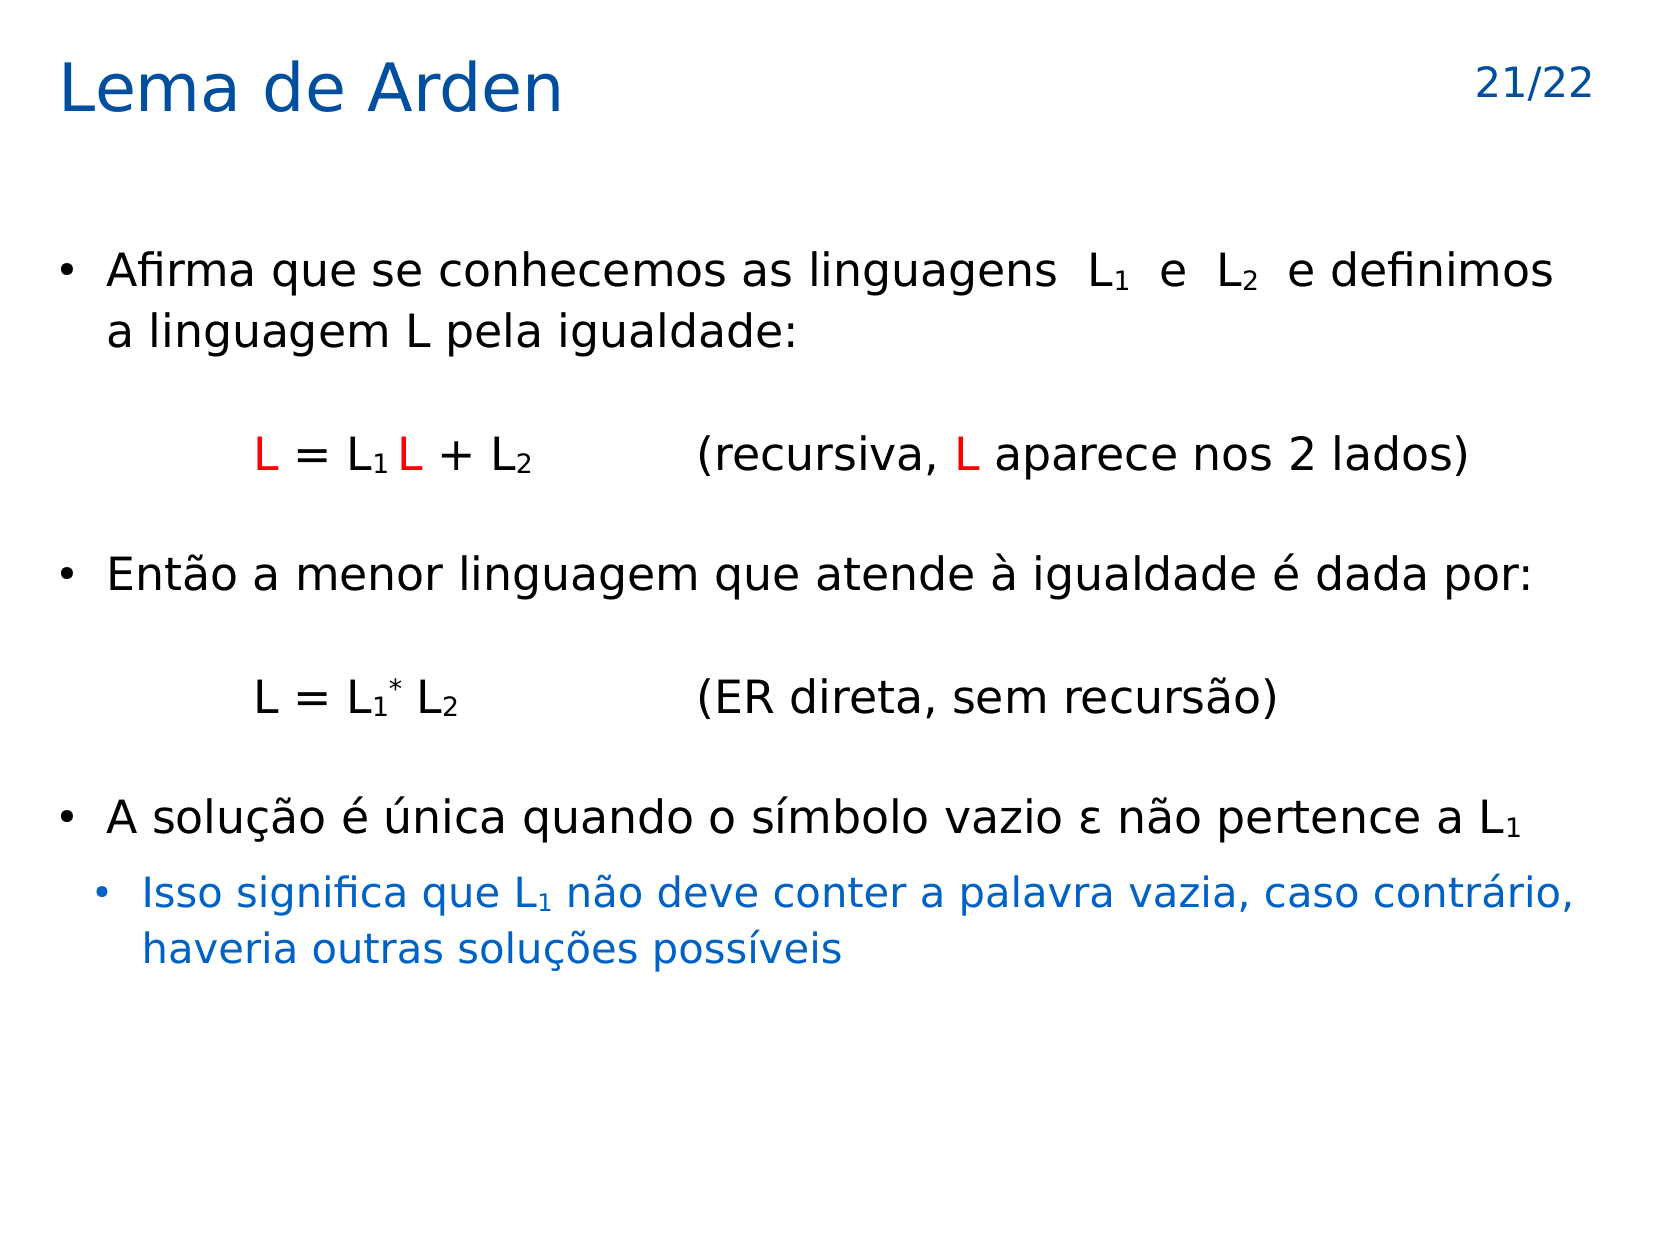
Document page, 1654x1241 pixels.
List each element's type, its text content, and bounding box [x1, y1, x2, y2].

title Lema de Arden [59, 29, 1625, 148]
list Afirma que se conhecemos as linguagens L1 e L2 e definimos a linguagem L pela igualdade: L = L1 L + L2 (recursiva, L aparece nos 2 lados) Então a menor linguagem que atende à igualdade é dada por: L = L1* L2 (ER direta, sem recursão) A solução é única quando o símbolo vazio ε não pertence a L1 Isso significa que L1 não deve conter a palavra vazia, caso contrário, haveria outras soluções possíveis [59, 236, 1595, 1211]
